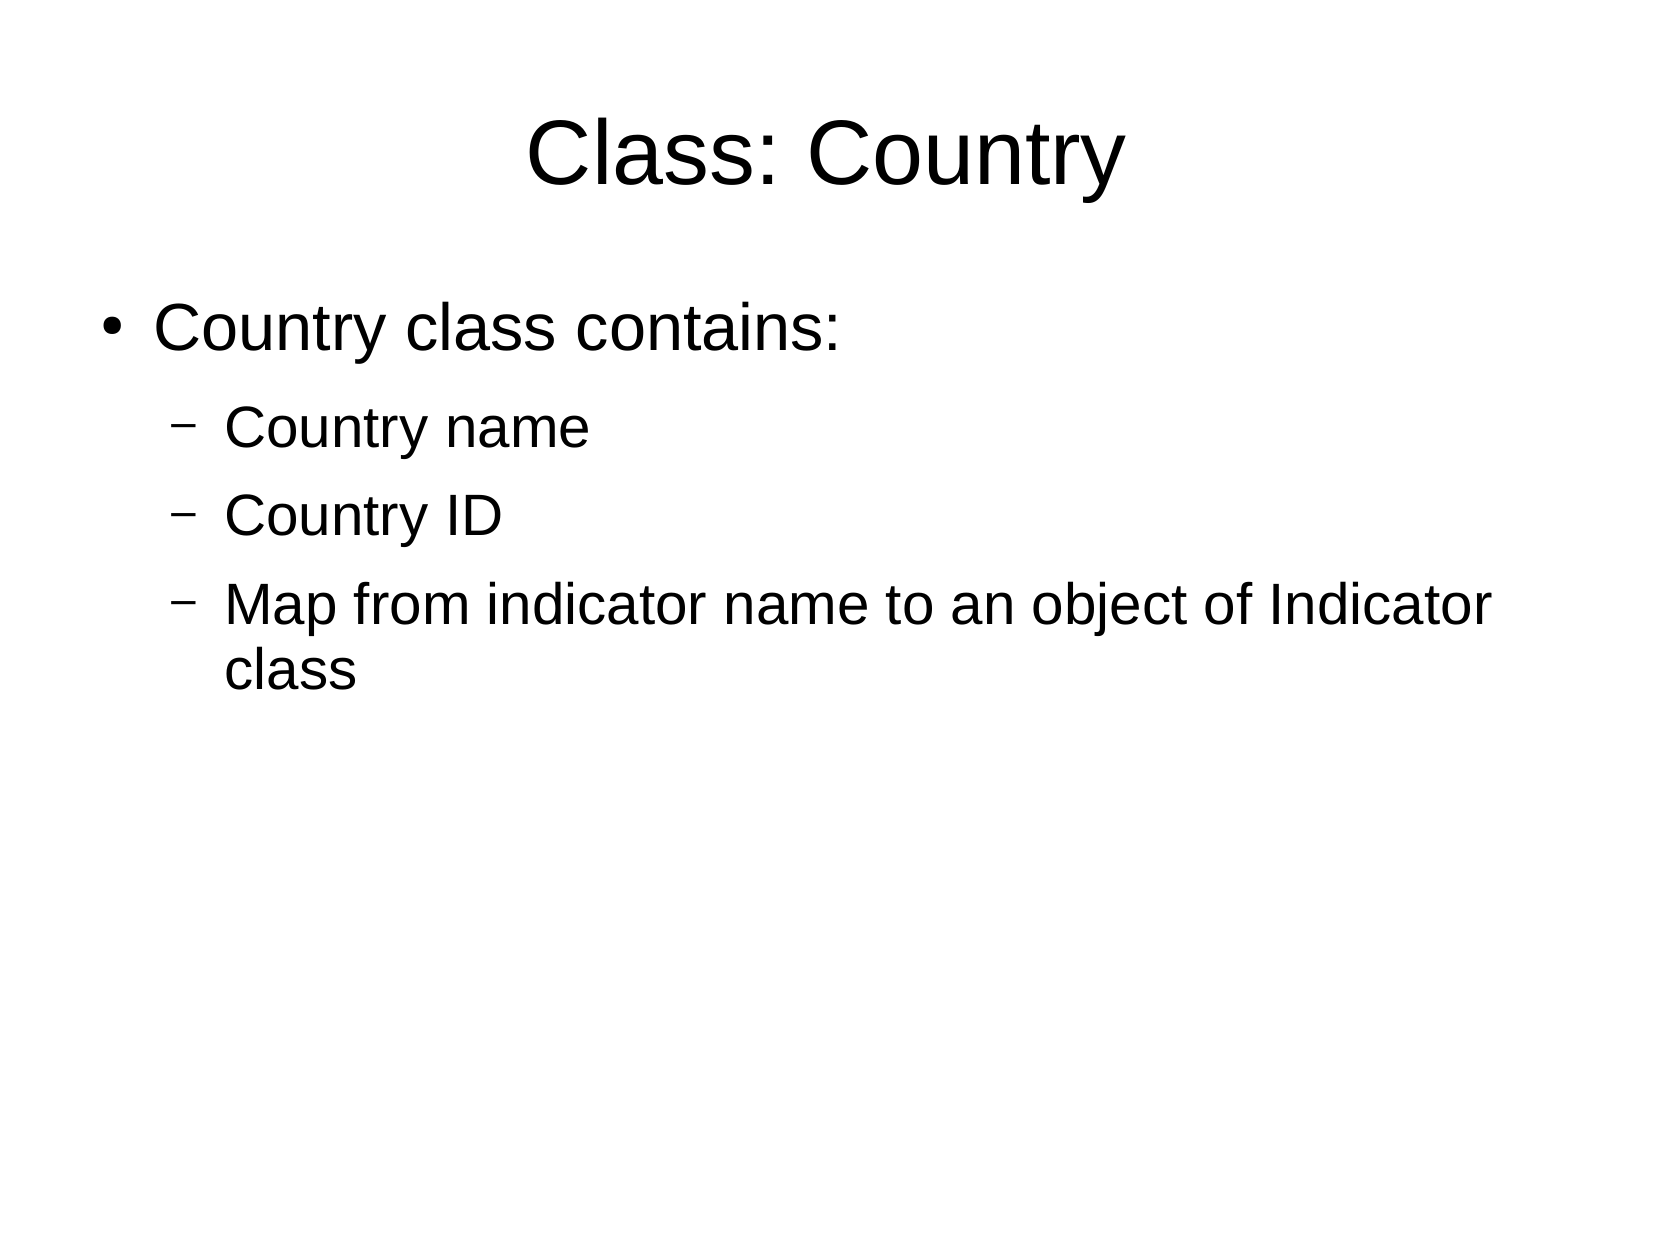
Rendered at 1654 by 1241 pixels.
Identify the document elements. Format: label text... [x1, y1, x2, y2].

list Country class contains: Country name Country ID Map from indicator name to an object of Indicator class [82, 290, 1538, 1010]
title Class: Country [82, 49, 1571, 257]
